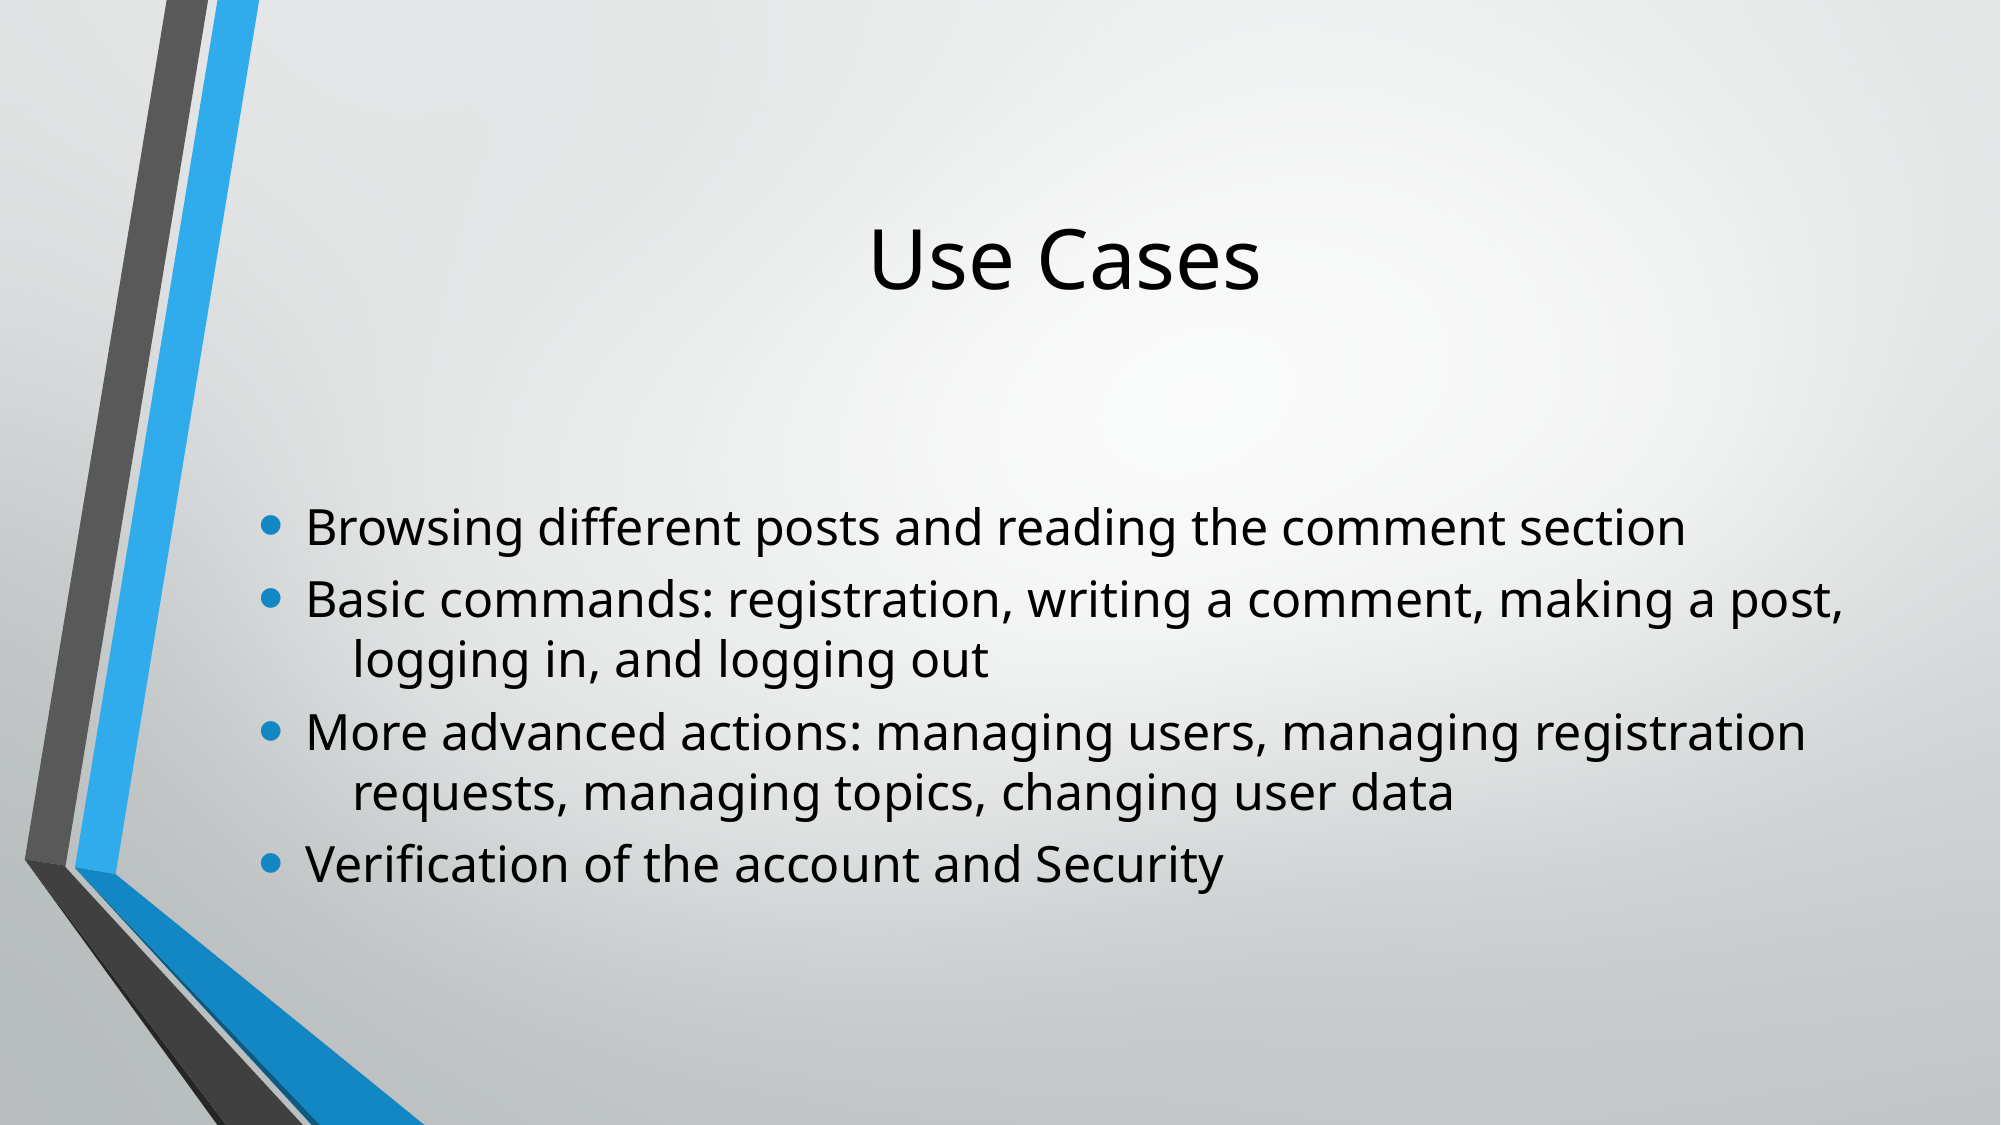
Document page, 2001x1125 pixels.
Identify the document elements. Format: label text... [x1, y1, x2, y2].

list Browsing different posts and reading the comment section Basic commands: registration, writing a comment, making a post, logging in, and logging out More advanced actions: managing users, managing registration requests, managing topics, changing user data Verification of the account and Security [243, 437, 1887, 950]
title Use Cases [243, 112, 1887, 400]
